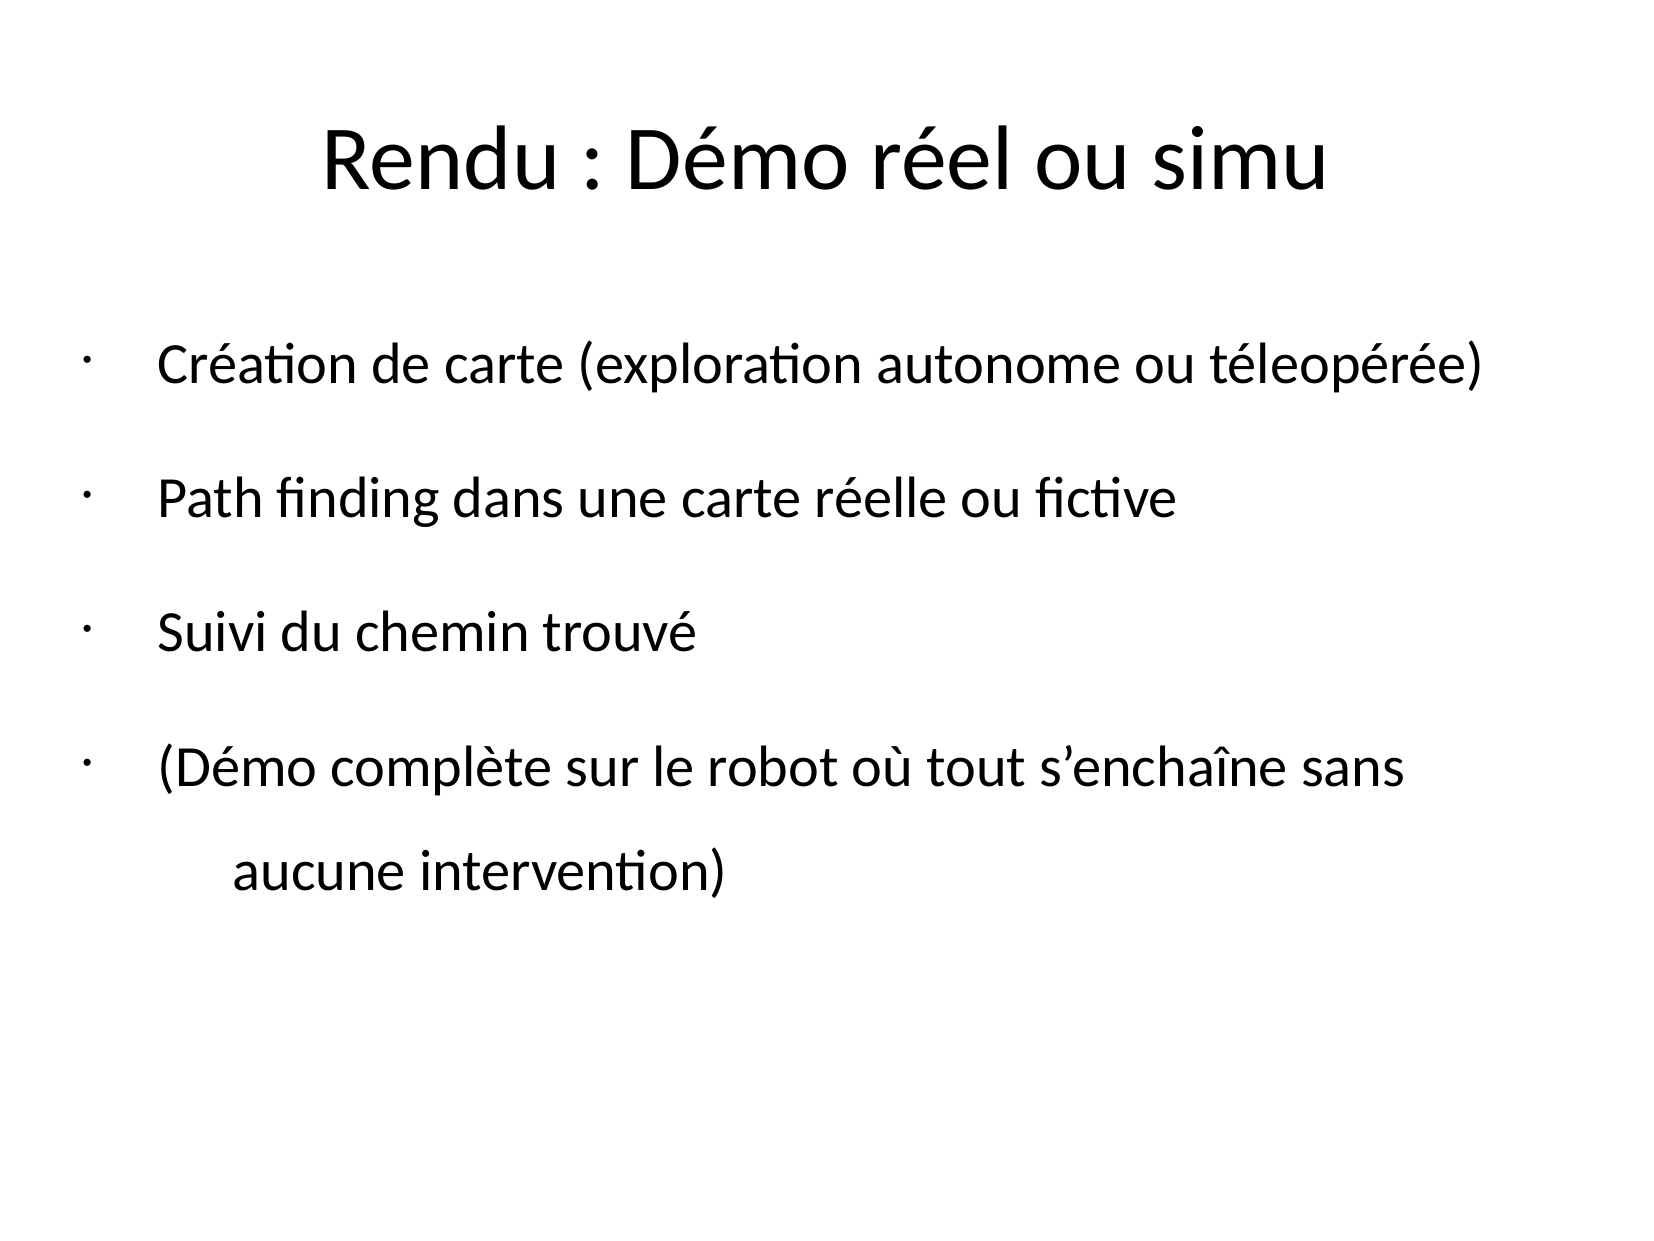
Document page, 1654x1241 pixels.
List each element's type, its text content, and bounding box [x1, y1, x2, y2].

list Création de carte (exploration autonome ou téleopérée) Path finding dans une carte réelle ou fictive Suivi du chemin trouvé (Démo complète sur le robot où tout s’enchaîne sans aucune intervention) [82, 290, 1571, 1010]
title Rendu : Démo réel ou simu [82, 49, 1571, 257]
